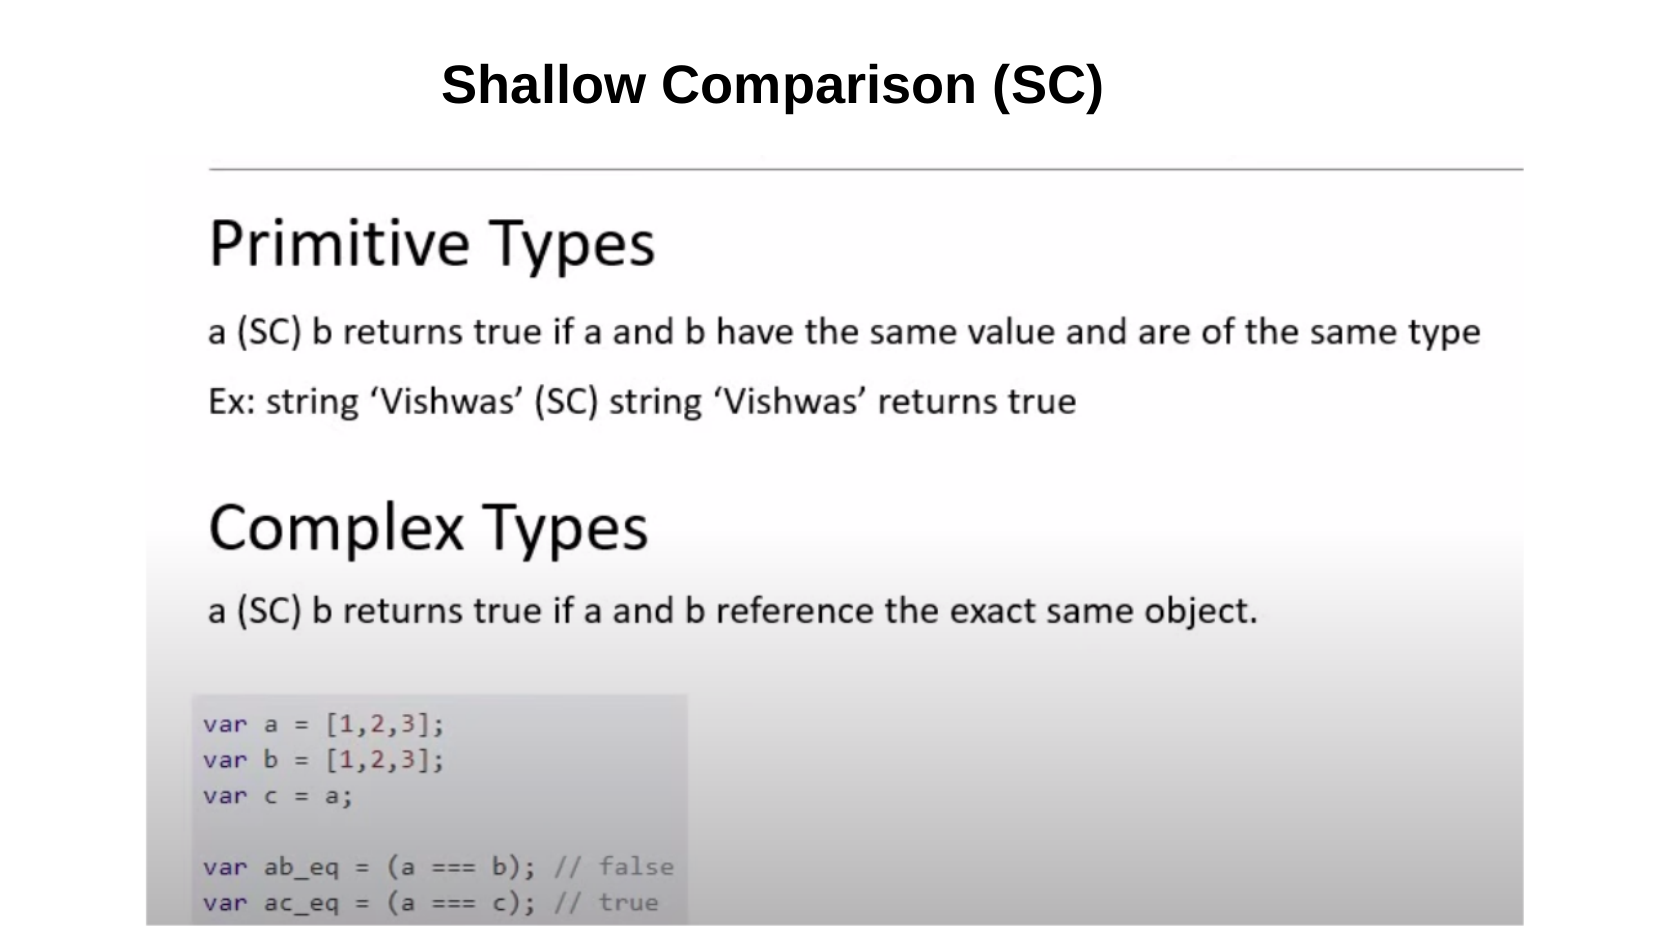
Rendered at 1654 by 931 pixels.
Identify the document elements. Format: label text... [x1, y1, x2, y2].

picture [141, 155, 1533, 931]
text_box Shallow Comparison (SC) [318, 47, 1229, 123]
